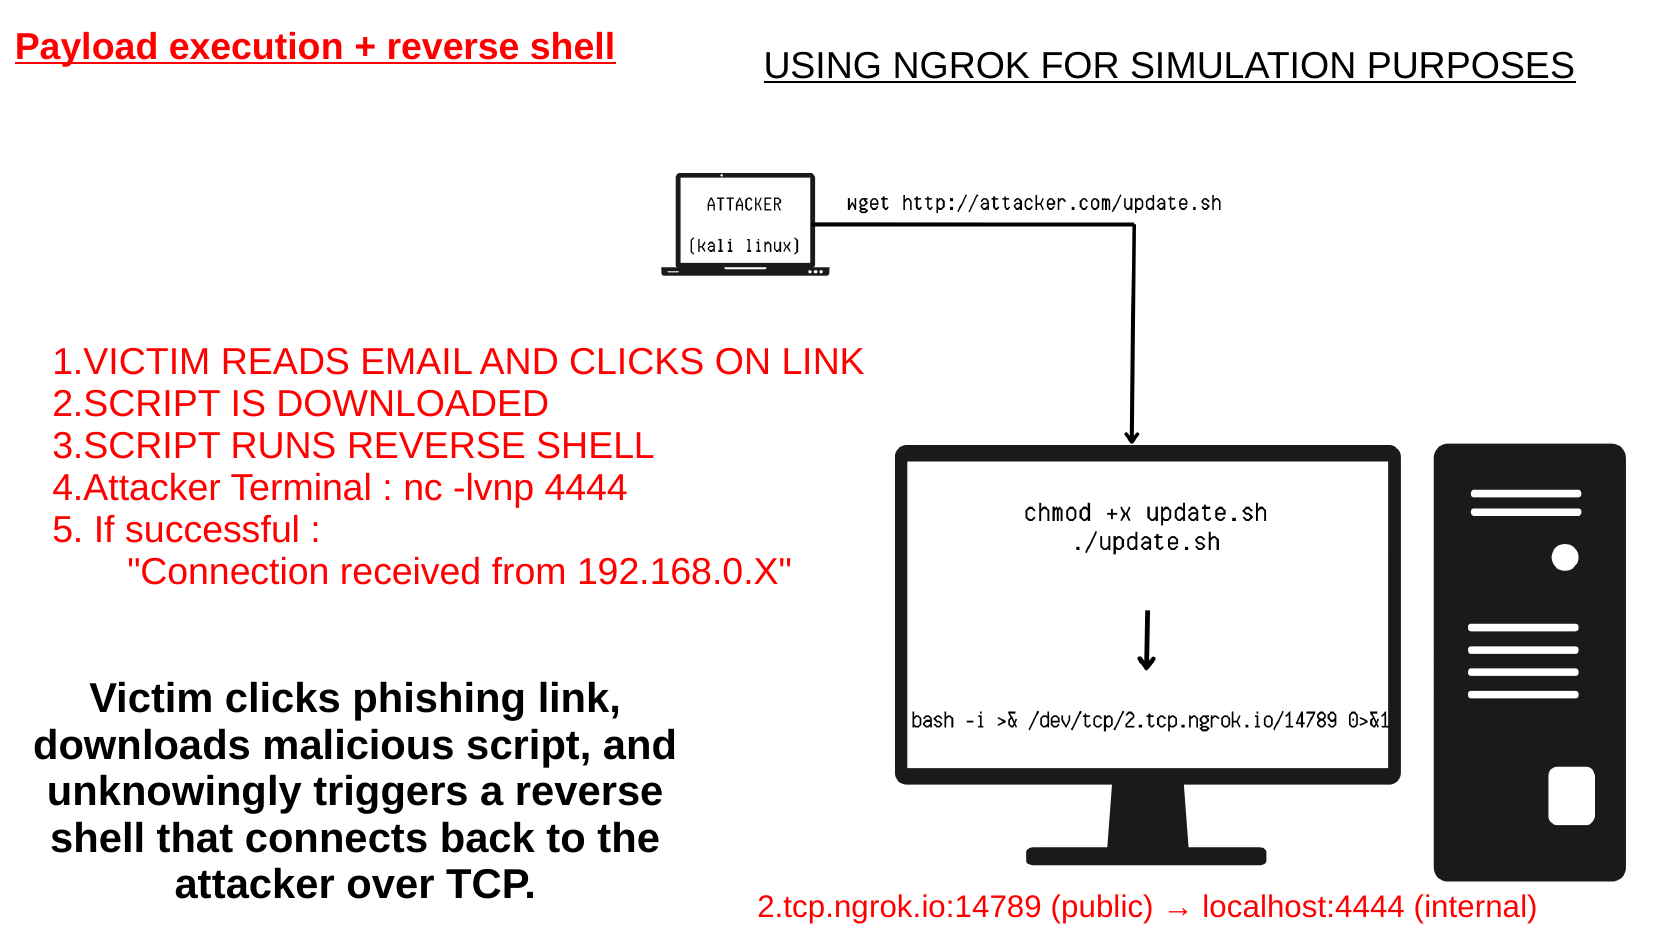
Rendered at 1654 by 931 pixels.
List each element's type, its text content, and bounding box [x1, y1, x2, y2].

text_box Payload execution + reverse shell [0, 18, 863, 113]
text_box 1.VICTIM READS EMAIL AND CLICKS ON LINK 2.SCRIPT IS DOWNLOADED 3.SCRIPT RUNS REVERSE SHELL 4.Attacker Terminal : nc -lvnp 4444 5. If successful : "Connection received from 192.168.0.X" [37, 333, 881, 601]
text_box USING NGROK FOR SIMULATION PURPOSES [748, 37, 1591, 95]
text_box Victim clicks phishing link, downloads malicious script, and unknowingly triggers a reverse shell that connects back to the attacker over TCP. [0, 667, 713, 931]
text_box 2.tcp.ngrok.io:14789 (public) → localhost:4444 (internal) [742, 882, 1647, 921]
picture [592, 149, 1654, 901]
